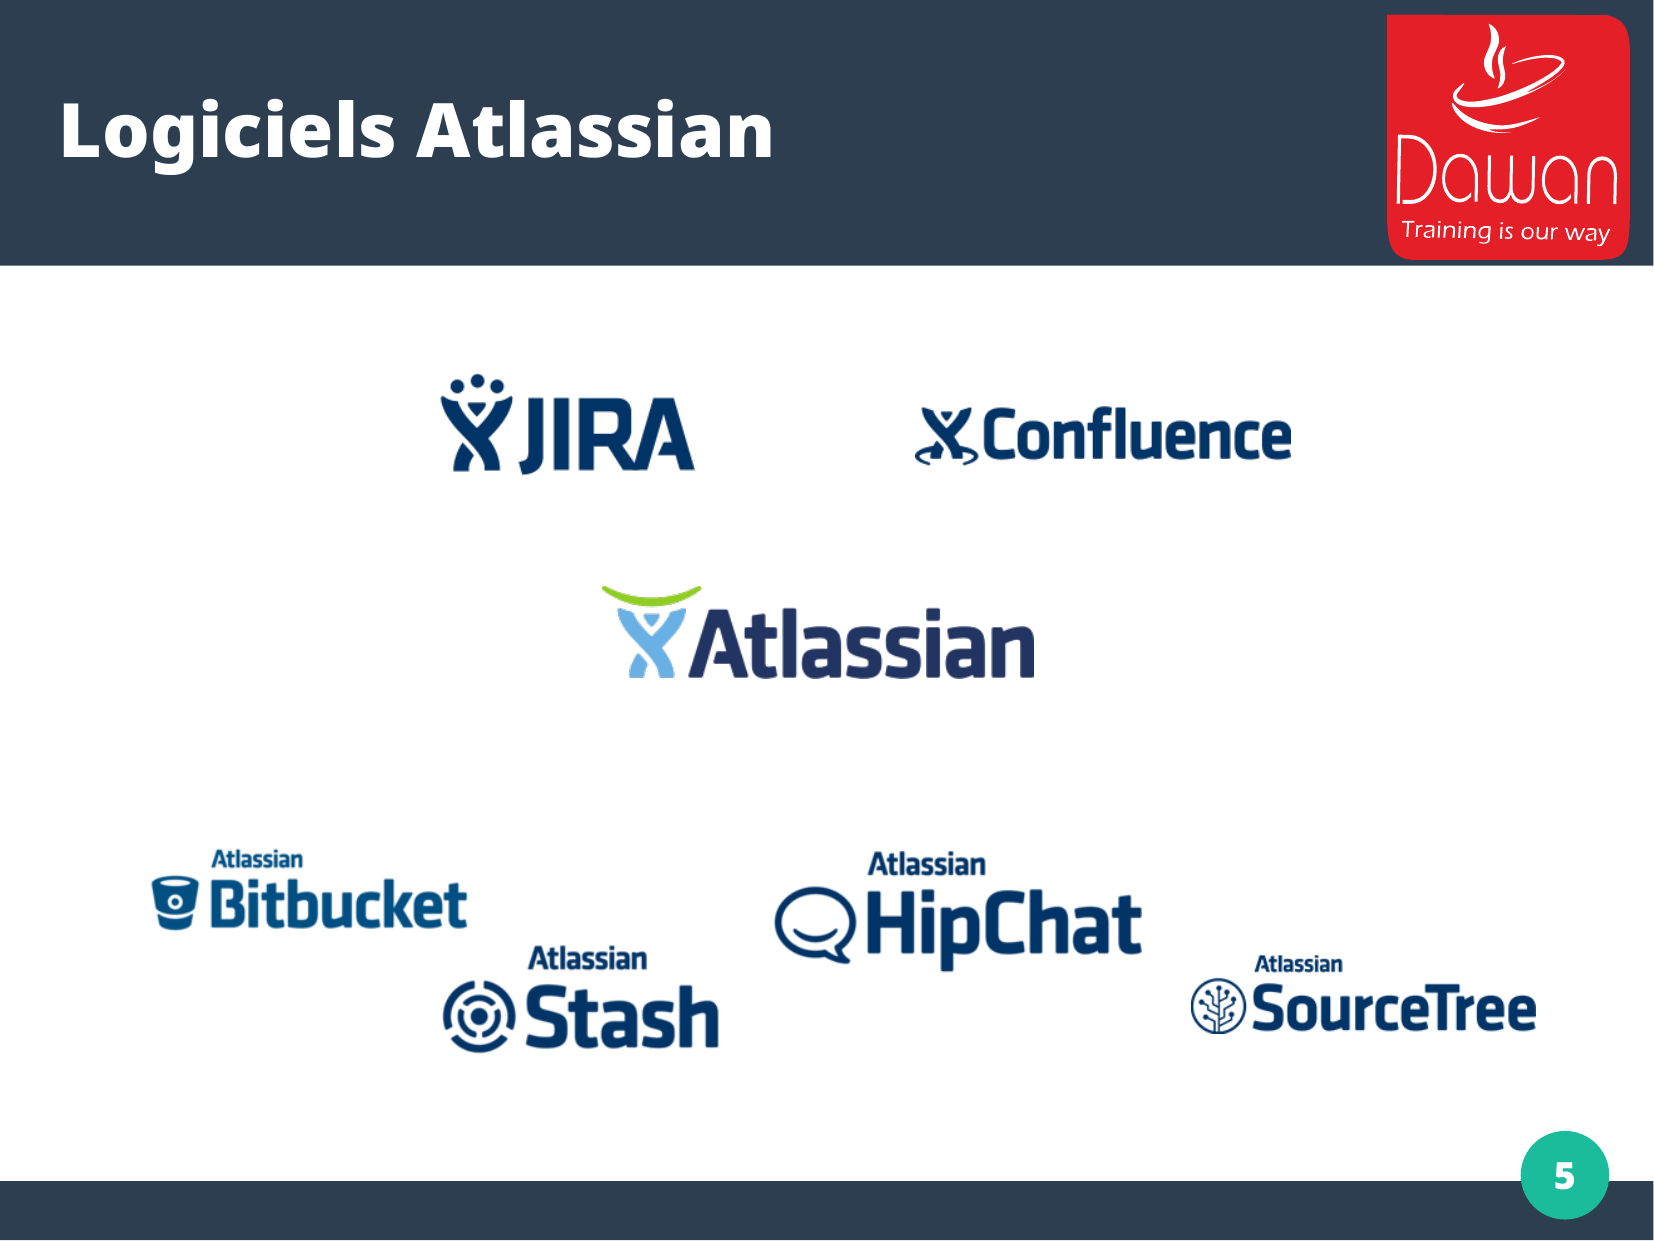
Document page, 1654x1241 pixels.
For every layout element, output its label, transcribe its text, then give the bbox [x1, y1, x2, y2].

title Logiciels Atlassian [59, 49, 1387, 207]
picture [1191, 954, 1536, 1034]
picture [427, 353, 709, 496]
picture [118, 826, 725, 1069]
picture [1387, 14, 1630, 260]
picture [915, 400, 1291, 473]
picture [769, 850, 1152, 975]
picture [602, 586, 1034, 679]
